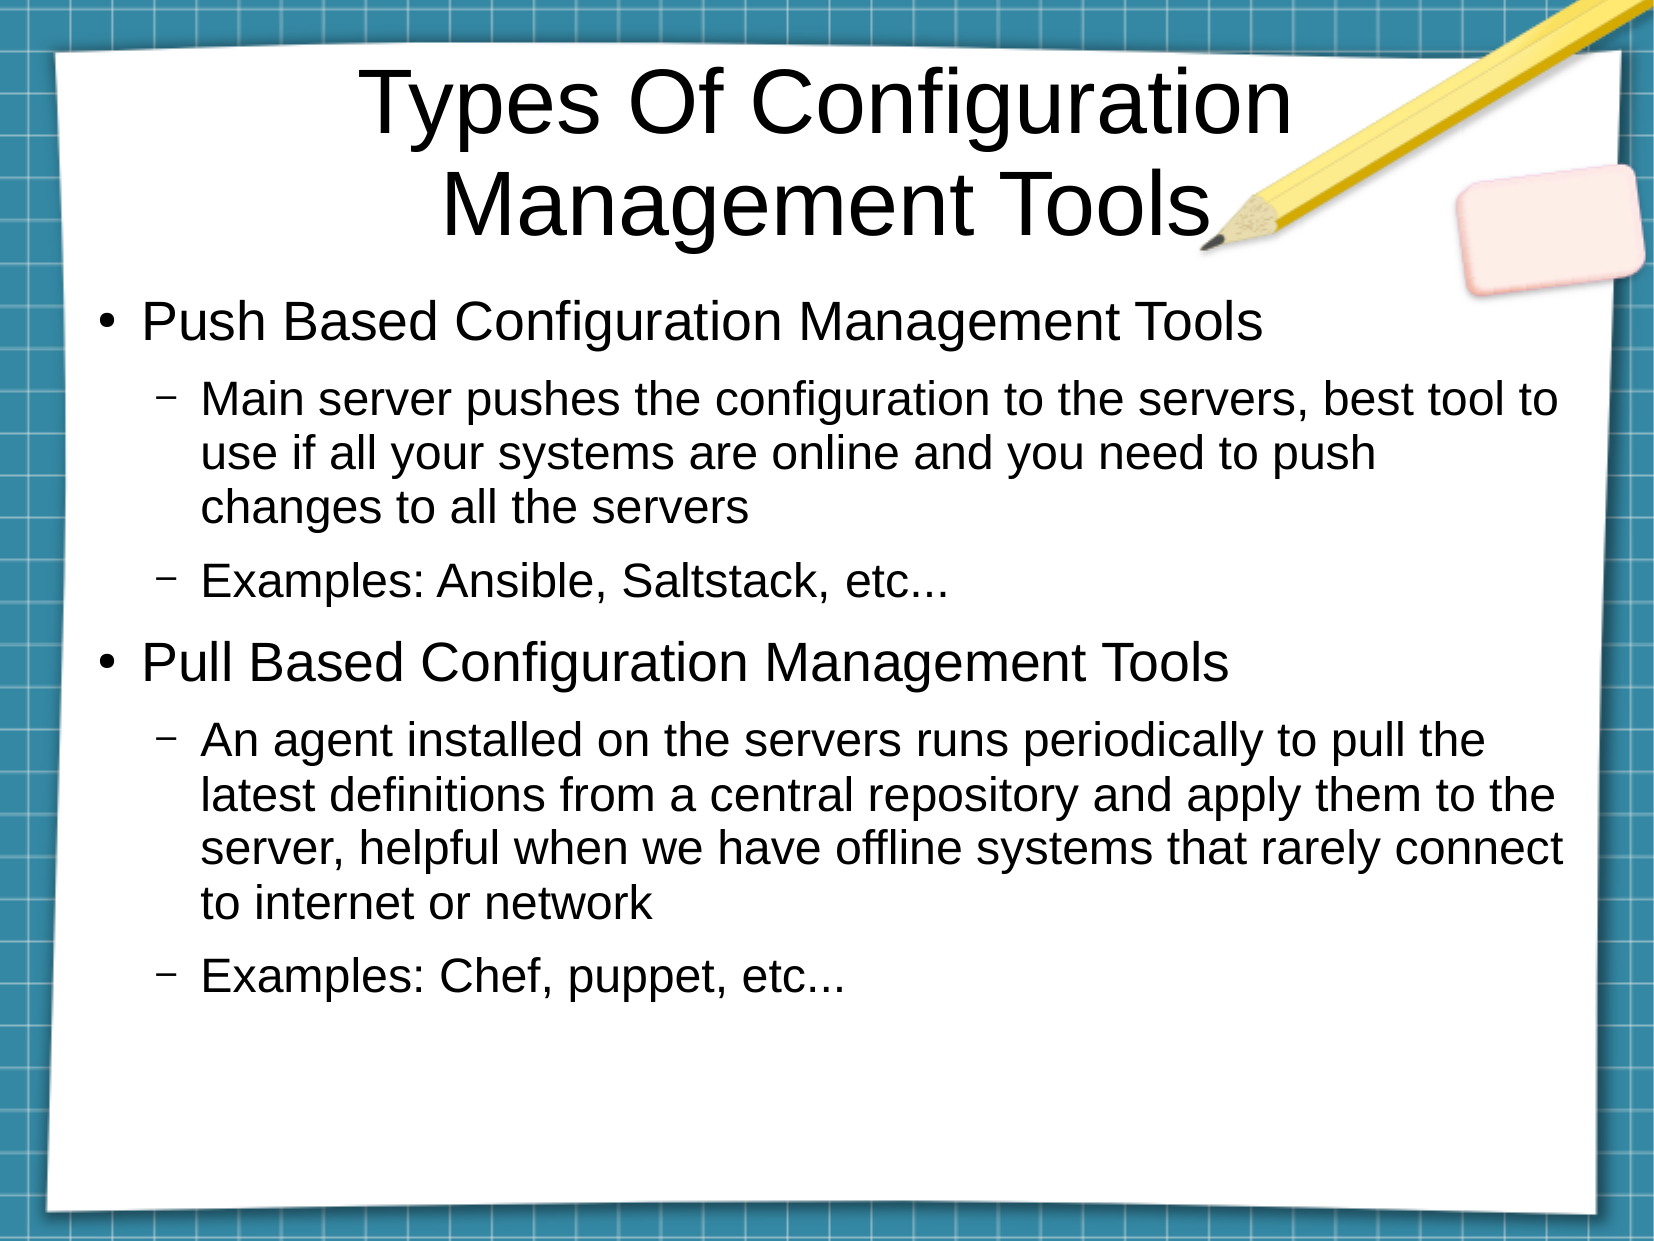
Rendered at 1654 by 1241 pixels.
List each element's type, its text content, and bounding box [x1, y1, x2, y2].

picture [0, 0, 1654, 1241]
title Types Of Configuration Management Tools [82, 49, 1571, 257]
list Push Based Configuration Management Tools Main server pushes the configuration to the servers, best tool to use if all your systems are online and you need to push changes to all the servers Examples: Ansible, Saltstack, etc... Pull Based Configuration Management Tools An agent installed on the servers runs periodically to pull the latest definitions from a central repository and apply them to the server, helpful when we have offline systems that rarely connect to internet or network Examples: Chef, puppet, etc... [82, 290, 1571, 1010]
